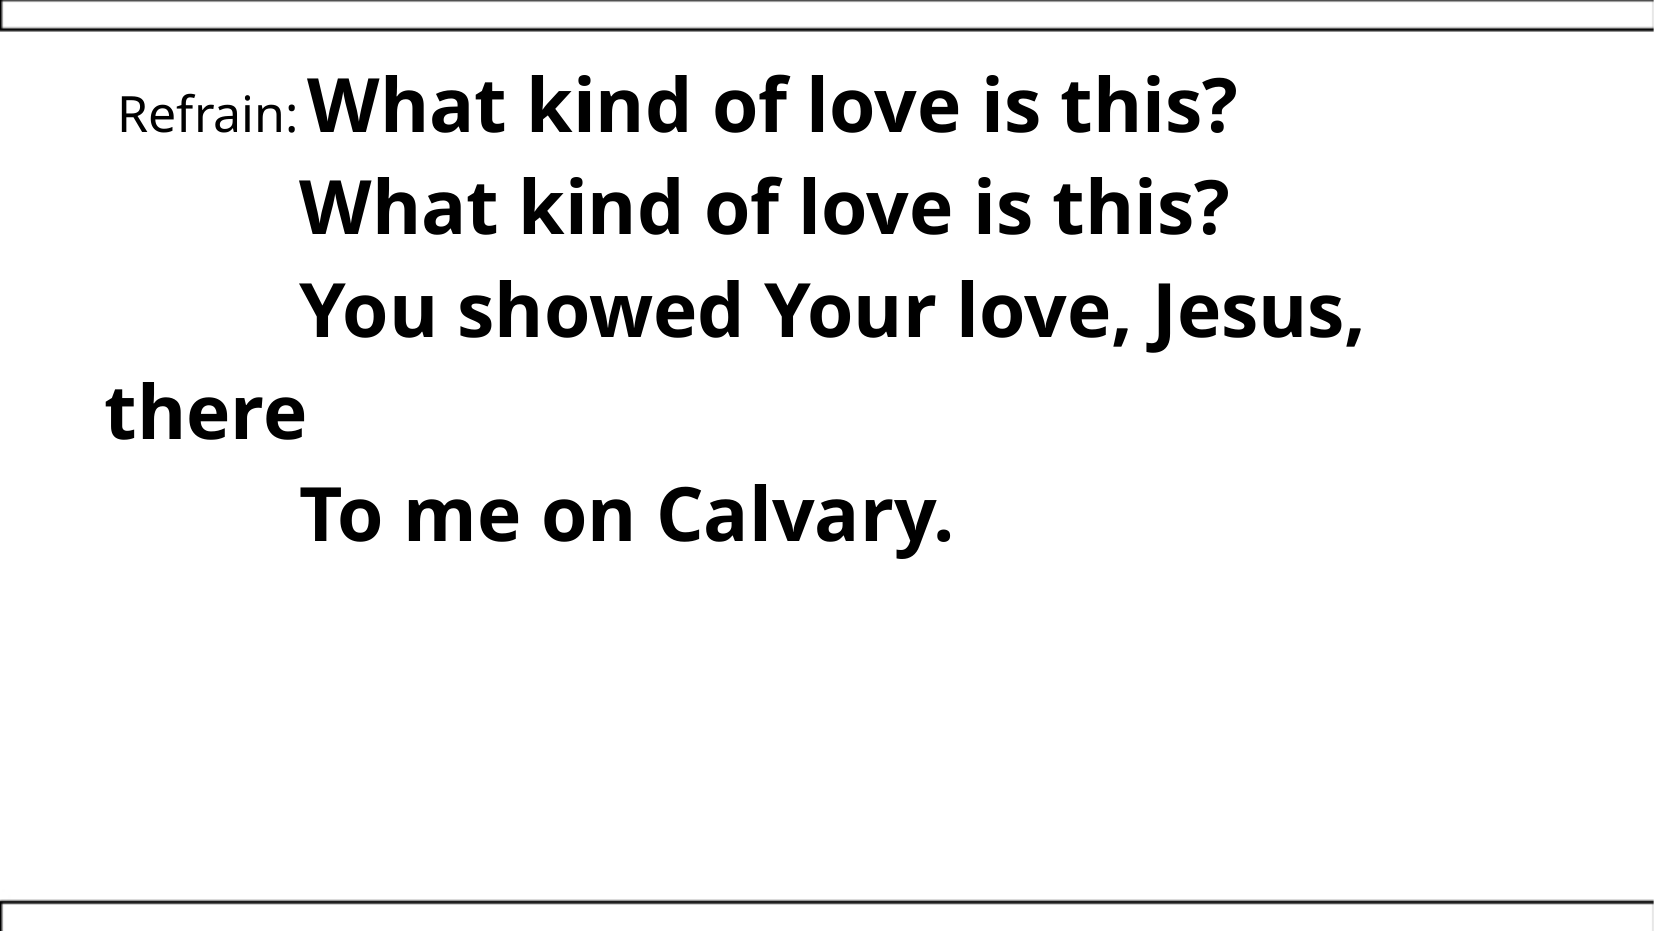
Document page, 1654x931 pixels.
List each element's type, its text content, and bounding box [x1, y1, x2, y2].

picture [0, 0, 1654, 931]
text_box Refrain: What kind of love is this? What kind of love is this? You showed Your love, Jesus, there To me on Calvary. [90, 45, 1576, 466]
